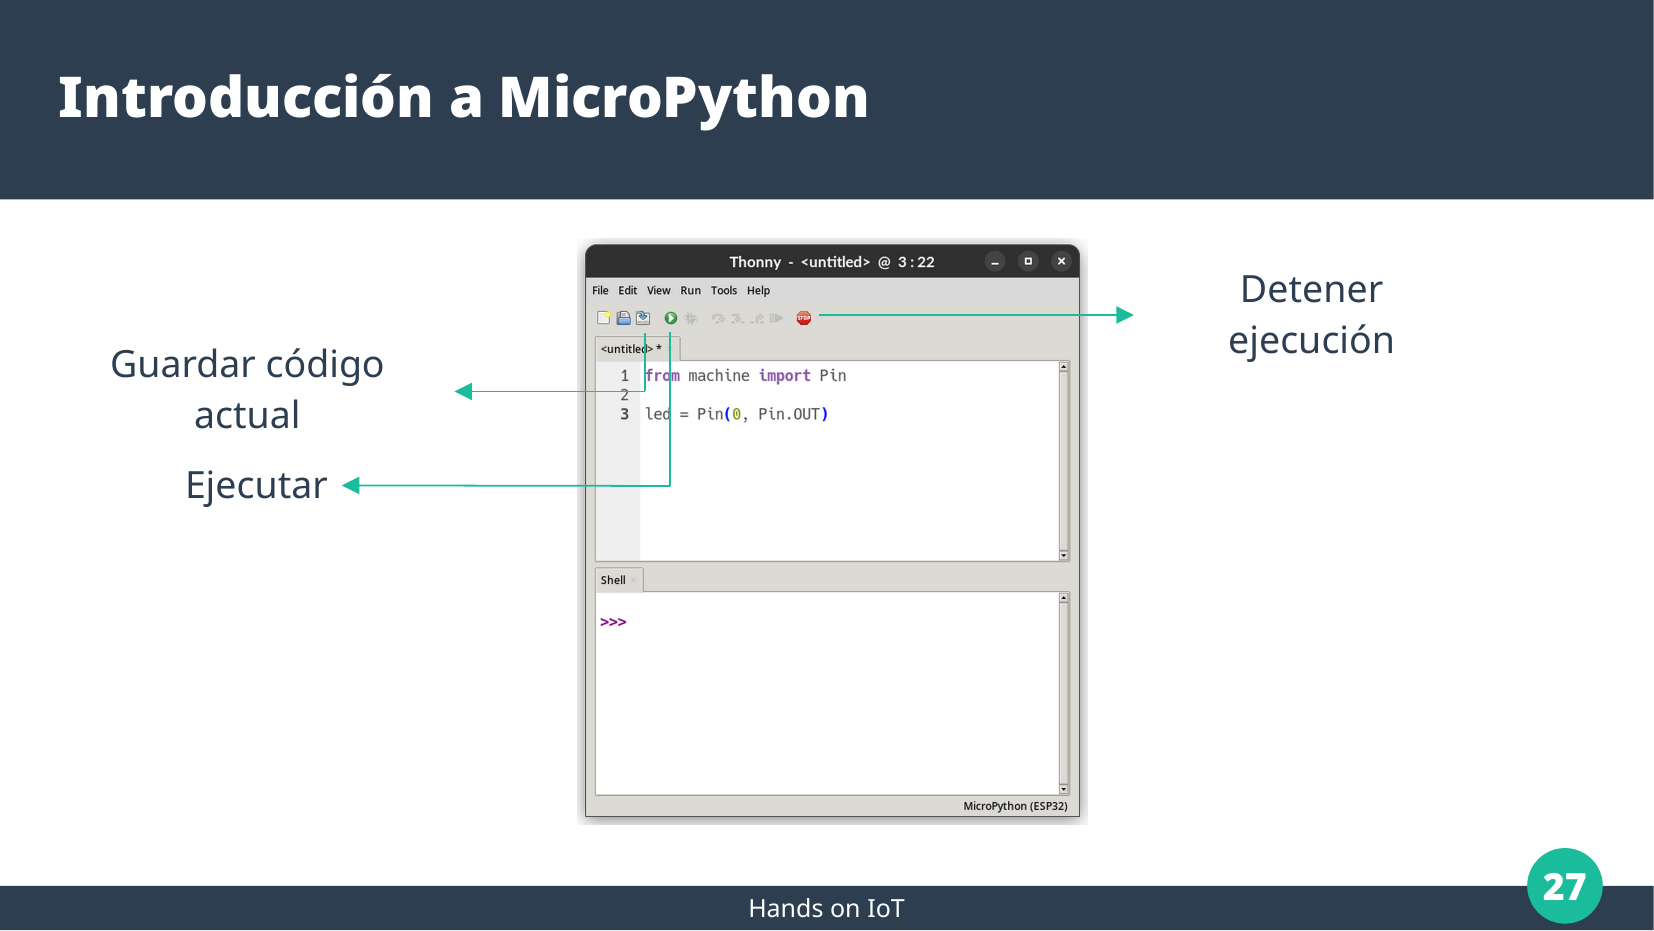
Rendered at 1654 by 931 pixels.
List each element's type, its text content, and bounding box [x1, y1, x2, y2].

text_box Ejecutar [153, 450, 361, 519]
picture [577, 238, 1088, 826]
text_box Guardar código actual [49, 354, 446, 423]
title Introducción a MicroPython [59, 37, 1595, 155]
text_box Detener ejecución [1138, 278, 1486, 348]
